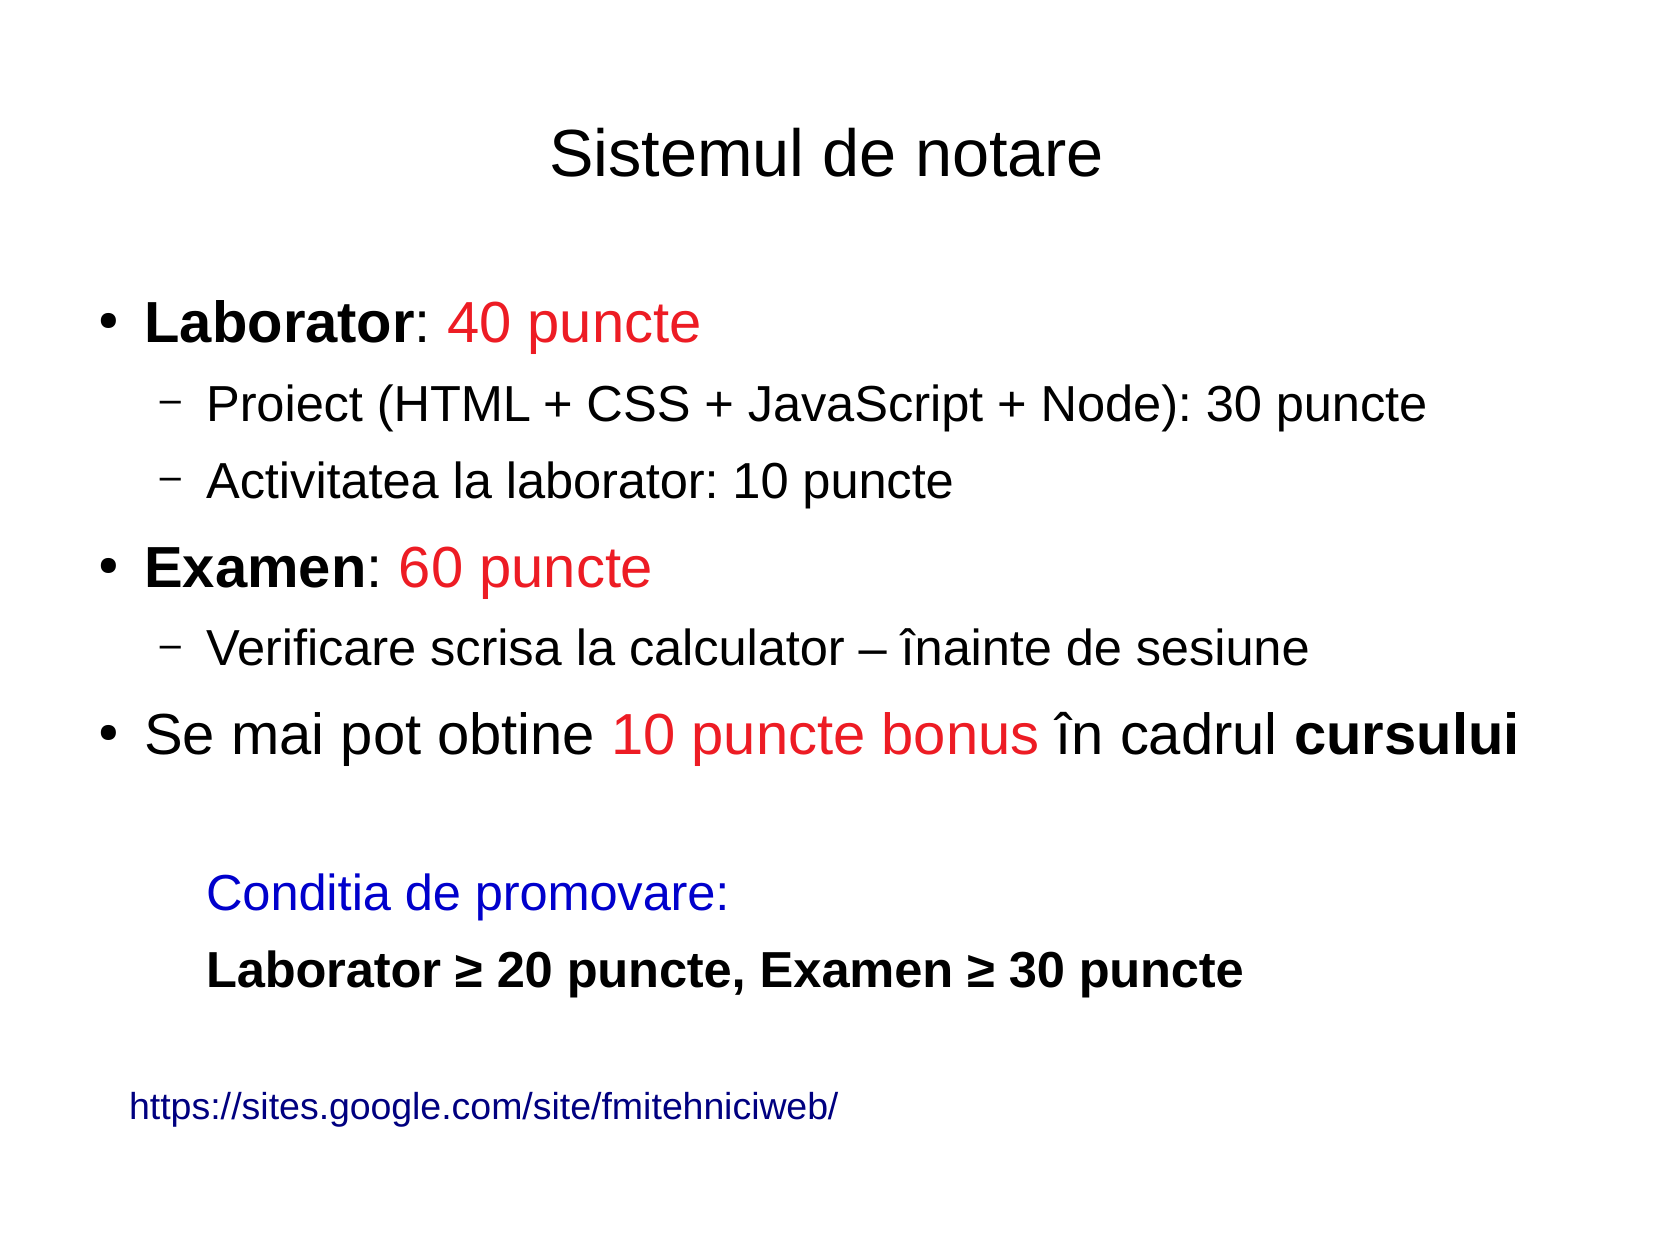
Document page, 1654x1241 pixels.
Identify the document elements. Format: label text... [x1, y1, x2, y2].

list Laborator: 40 puncte Proiect (HTML + CSS + JavaScript + Node): 30 puncte Activitatea la laborator: 10 puncte Examen: 60 puncte Verificare scrisa la calculator – înainte de sesiune Se mai pot obtine 10 puncte bonus în cadrul cursului Conditia de promovare: Laborator ≥ 20 puncte, Examen ≥ 30 puncte [82, 290, 1571, 1010]
title Sistemul de notare [82, 49, 1571, 257]
text_box https://sites.google.com/site/fmitehniciweb/ [114, 1078, 992, 1149]
